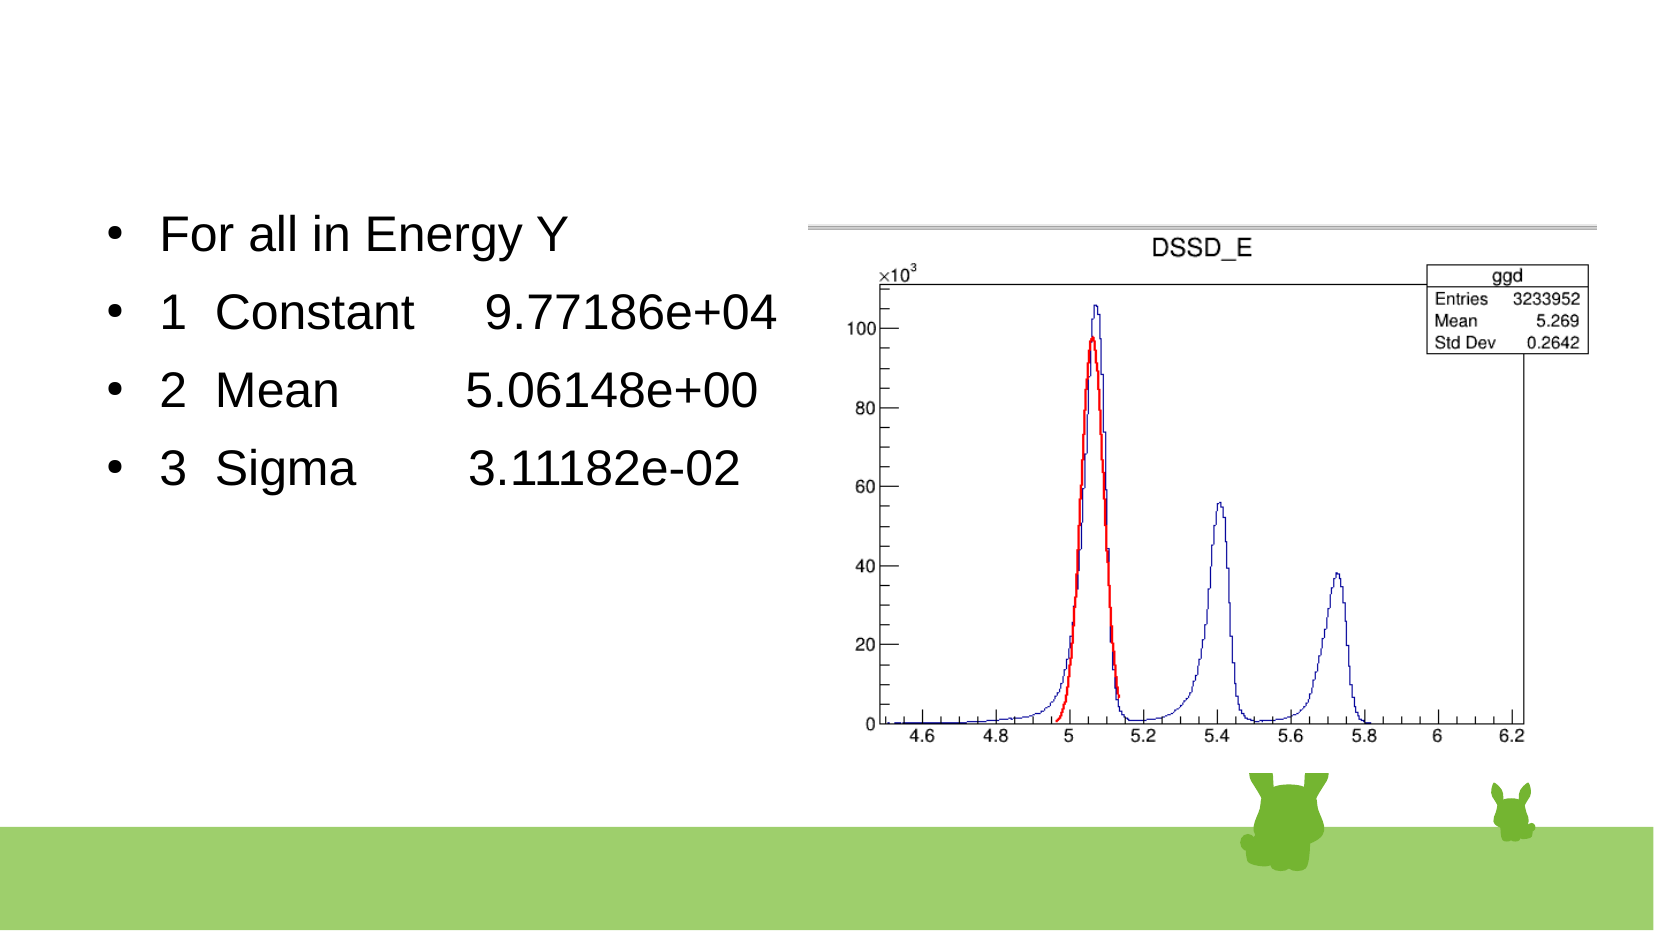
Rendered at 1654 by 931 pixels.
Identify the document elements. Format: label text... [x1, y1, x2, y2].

list For all in Energy Y 1 Constant 9.77186e+04 2 Mean 5.06148e+00 3 Sigma 3.11182e-02 [88, 206, 809, 739]
picture [808, 224, 1597, 773]
